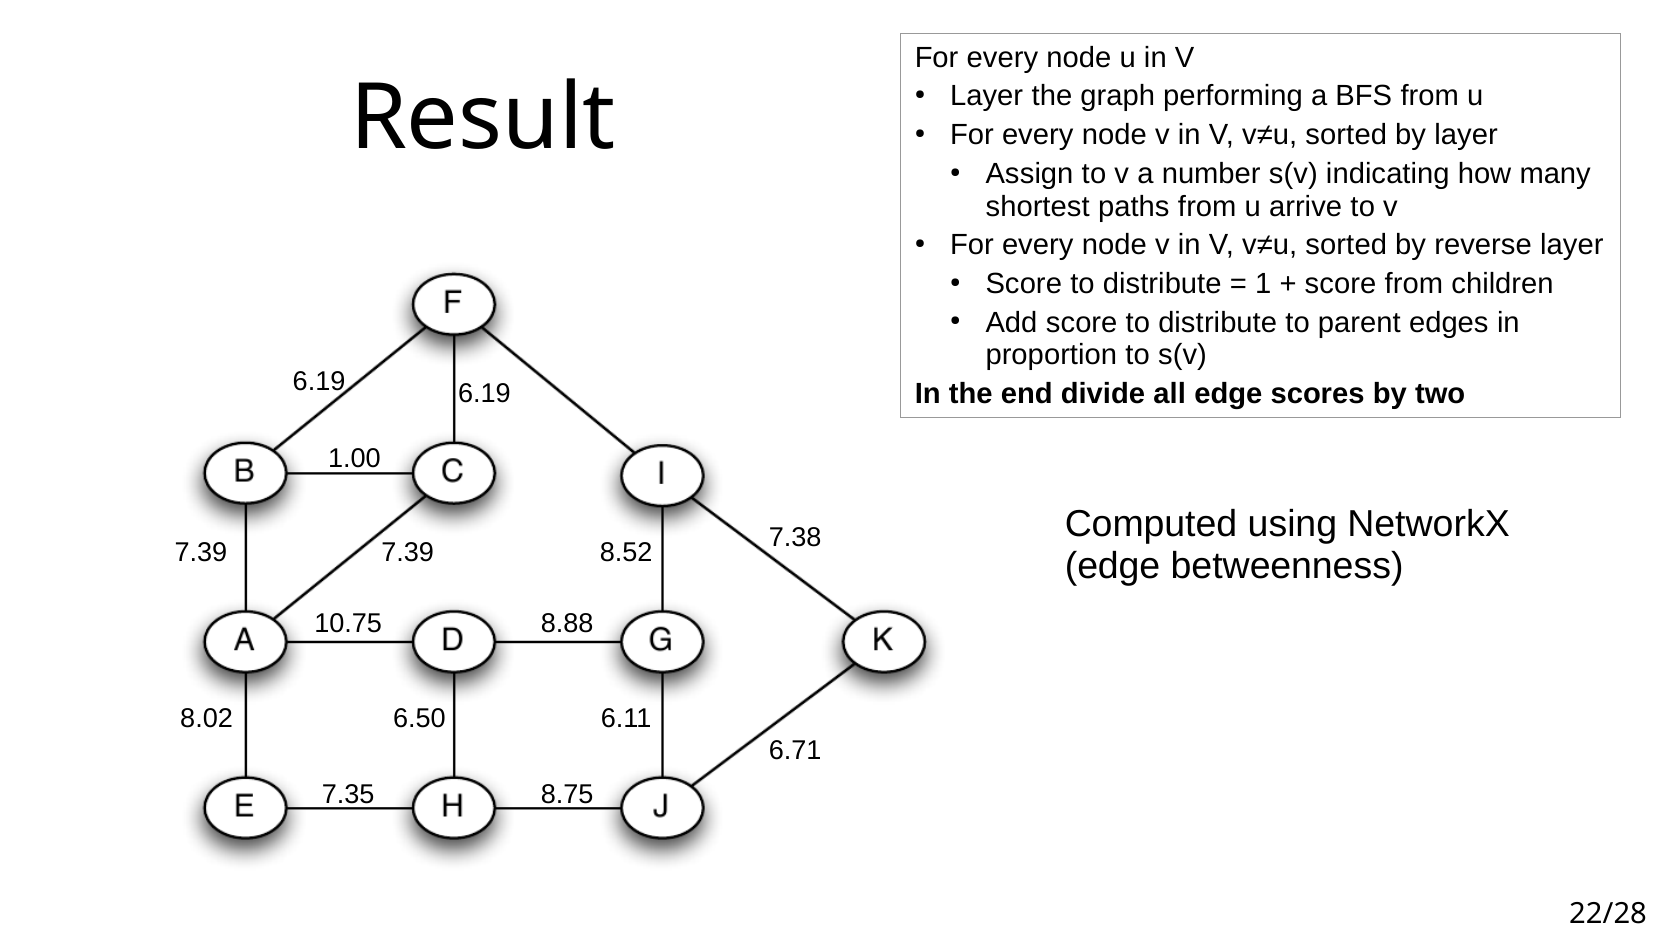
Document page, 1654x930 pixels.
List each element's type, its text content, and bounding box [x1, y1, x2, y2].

text_box 6.19 [274, 358, 365, 404]
text_box 7.35 [288, 771, 409, 838]
text_box 6.19 [439, 370, 530, 416]
text_box 7.38 [750, 514, 841, 560]
text_box 6.11 [581, 695, 672, 741]
text_box 8.75 [522, 772, 613, 818]
text_box 10.75 [288, 600, 409, 667]
text_box For every node u in V Layer the graph performing a BFS from u For every node v in V, v≠u, sorted by layer Assign to v a number s(v) indicating how many shortest paths from u arrive to v For every node v in V, v≠u, sorted by reverse layer Score to distribute = 1 + score from children Add score to distribute to parent edges in proportion to s(v) In the end divide all edge scores by two [900, 33, 1621, 418]
text_box Computed using NetworkX (edge betweenness) [1050, 495, 1621, 661]
picture [150, 225, 954, 888]
text_box 8.52 [581, 529, 672, 575]
text_box 6.71 [750, 727, 841, 773]
text_box 1.00 [309, 435, 400, 481]
text_box 8.88 [522, 600, 613, 646]
text_box 6.50 [374, 695, 465, 741]
text_box 8.02 [146, 695, 267, 762]
text_box 7.39 [155, 529, 246, 575]
title Result [29, 1, 937, 225]
text_box 7.39 [362, 529, 453, 575]
